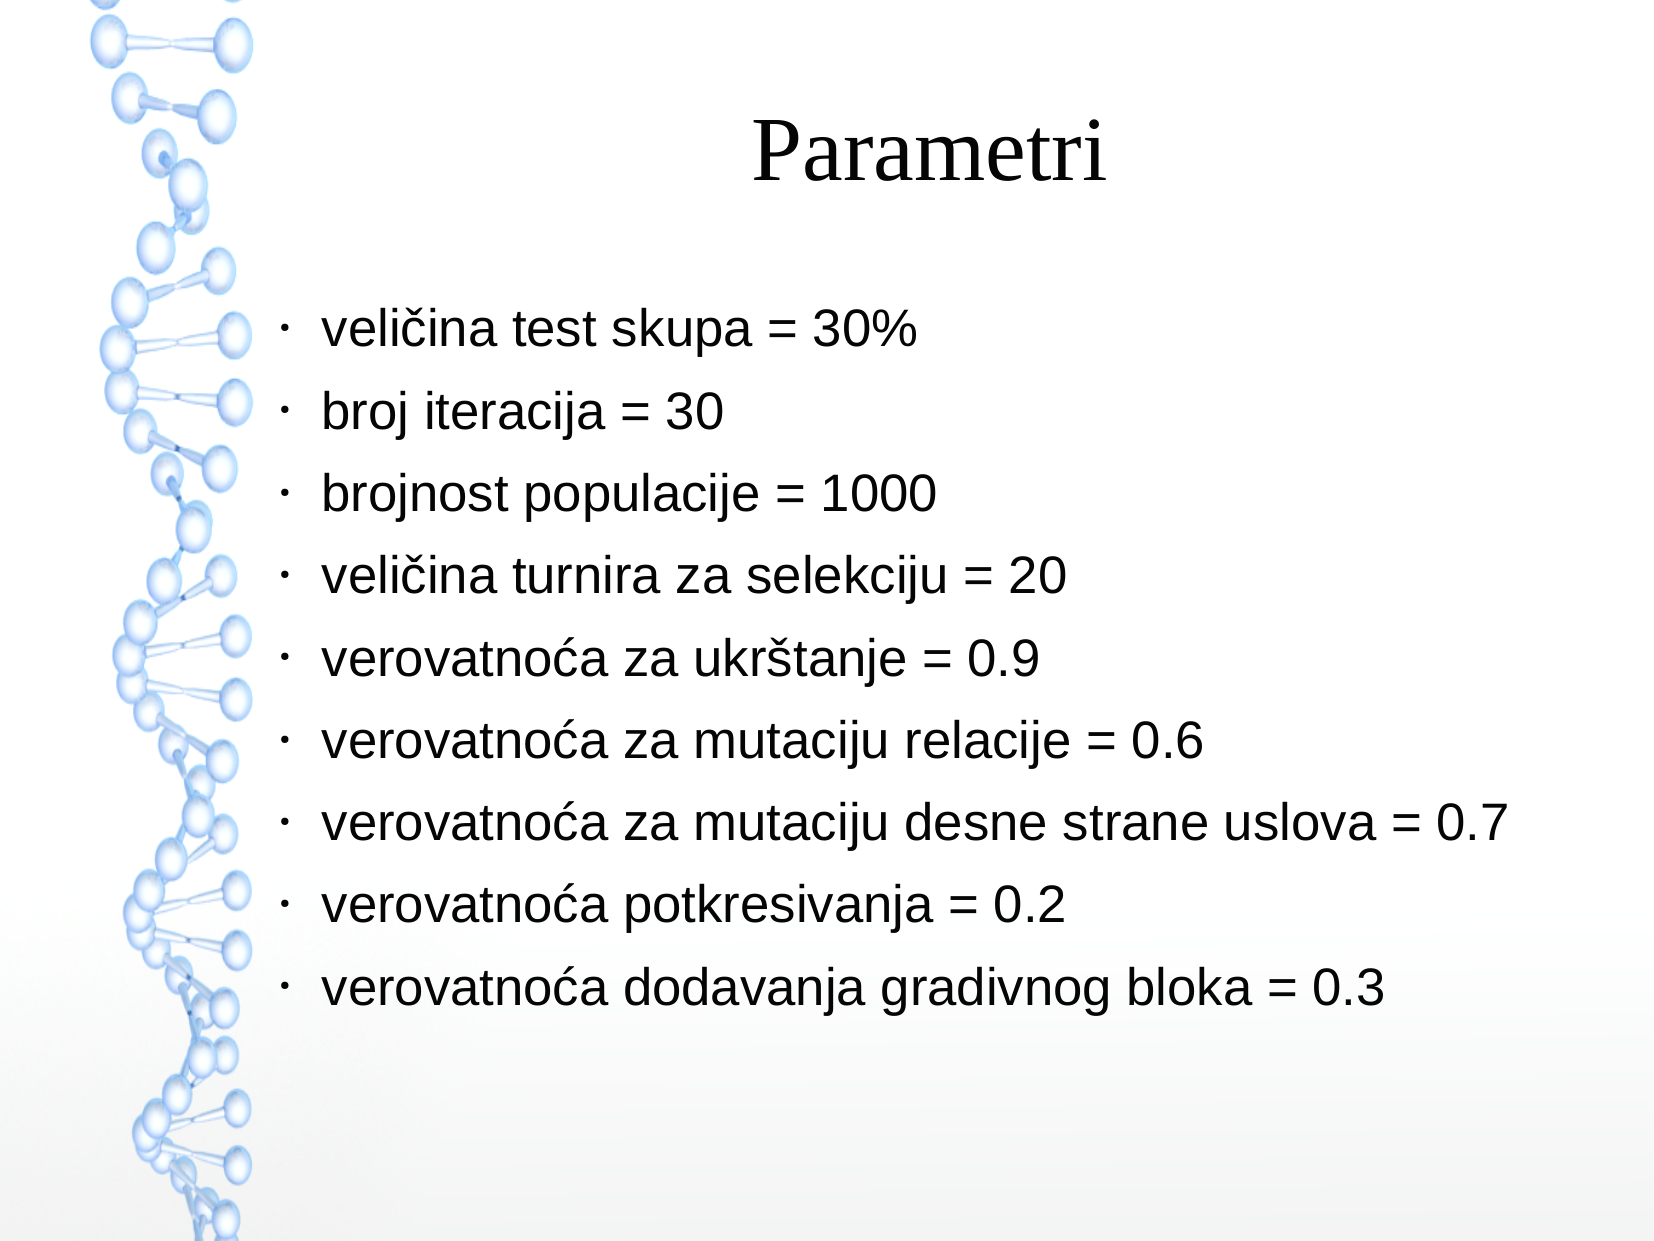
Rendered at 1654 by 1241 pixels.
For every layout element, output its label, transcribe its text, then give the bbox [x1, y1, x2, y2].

list veličina test skupa = 30% broj iteracija = 30 brojnost populacije = 1000 veličina turnira za selekciju = 20 verovatnoća za ukrštanje = 0.9 verovatnoća za mutaciju relacije = 0.6 verovatnoća za mutaciju desne strane uslova = 0.7 verovatnoća potkresivanja = 0.2 verovatnoća dodavanja gradivnog bloka = 0.3 [265, 299, 1595, 1019]
title Parametri [265, 47, 1595, 252]
picture [0, 0, 1654, 1241]
